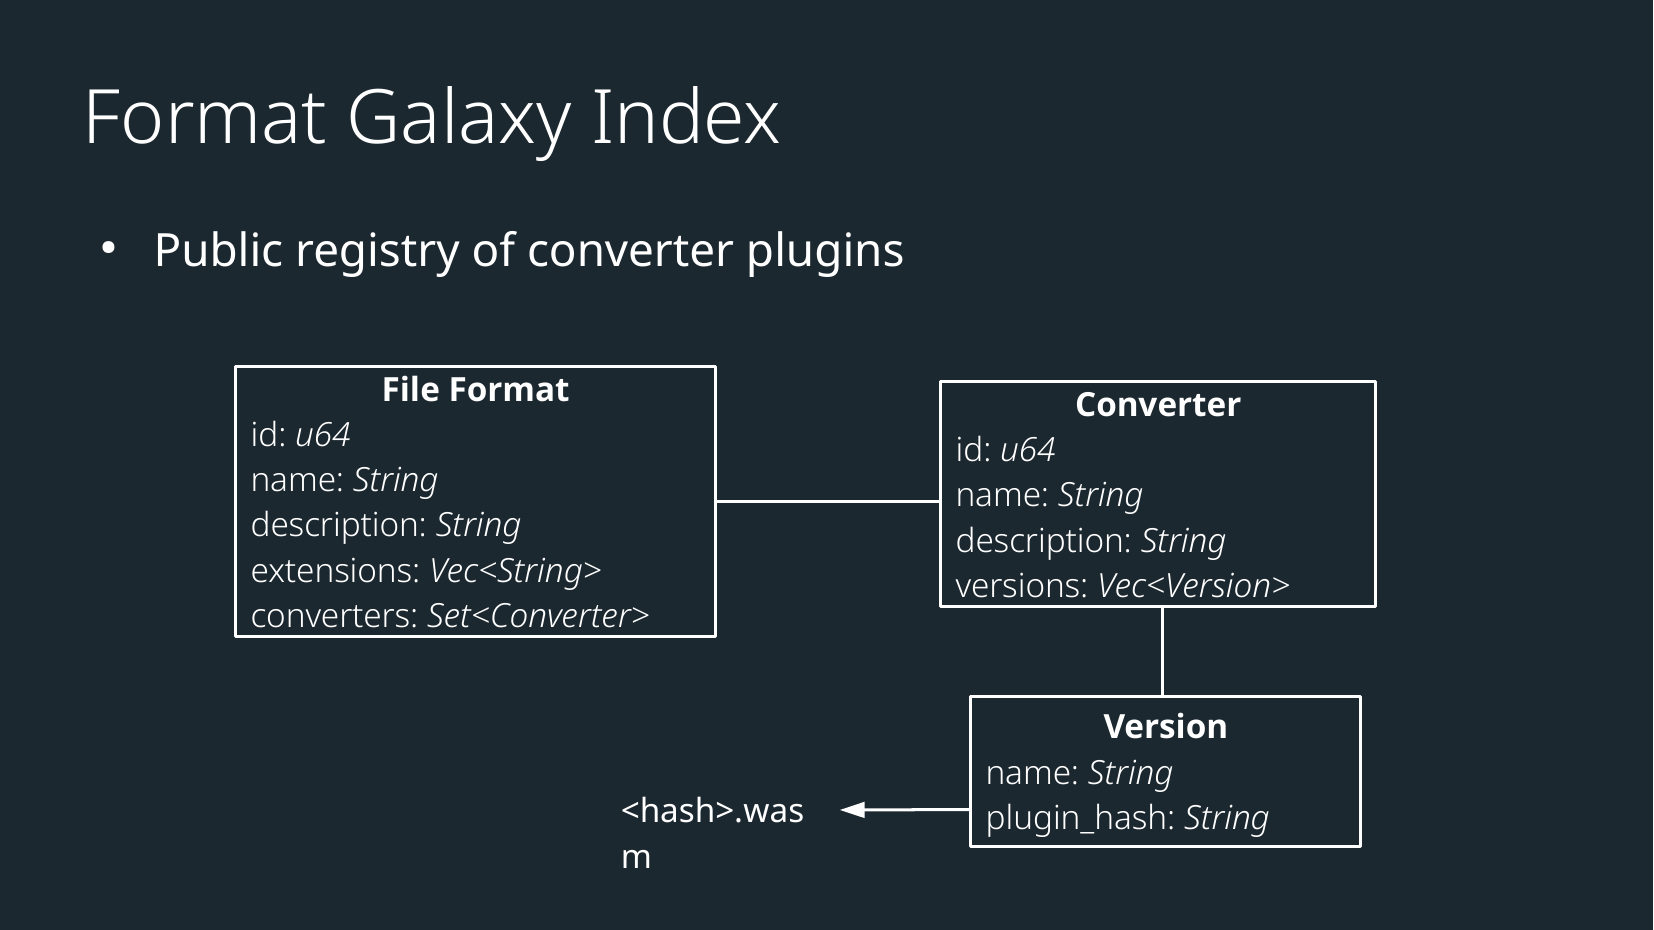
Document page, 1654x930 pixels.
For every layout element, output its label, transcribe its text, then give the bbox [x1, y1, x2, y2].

title Format Galaxy Index [82, 37, 1571, 193]
text_box Converter id: u64 name: String description: String versions: Vec<Version> [940, 381, 1376, 607]
text_box Version name: String plugin_hash: String [970, 696, 1361, 847]
list Public registry of converter plugins [82, 217, 1571, 360]
text_box <hash>.wasm [606, 780, 831, 835]
text_box File Format id: u64 name: String description: String extensions: Vec<String> converters: Set<Converter> [235, 366, 716, 637]
